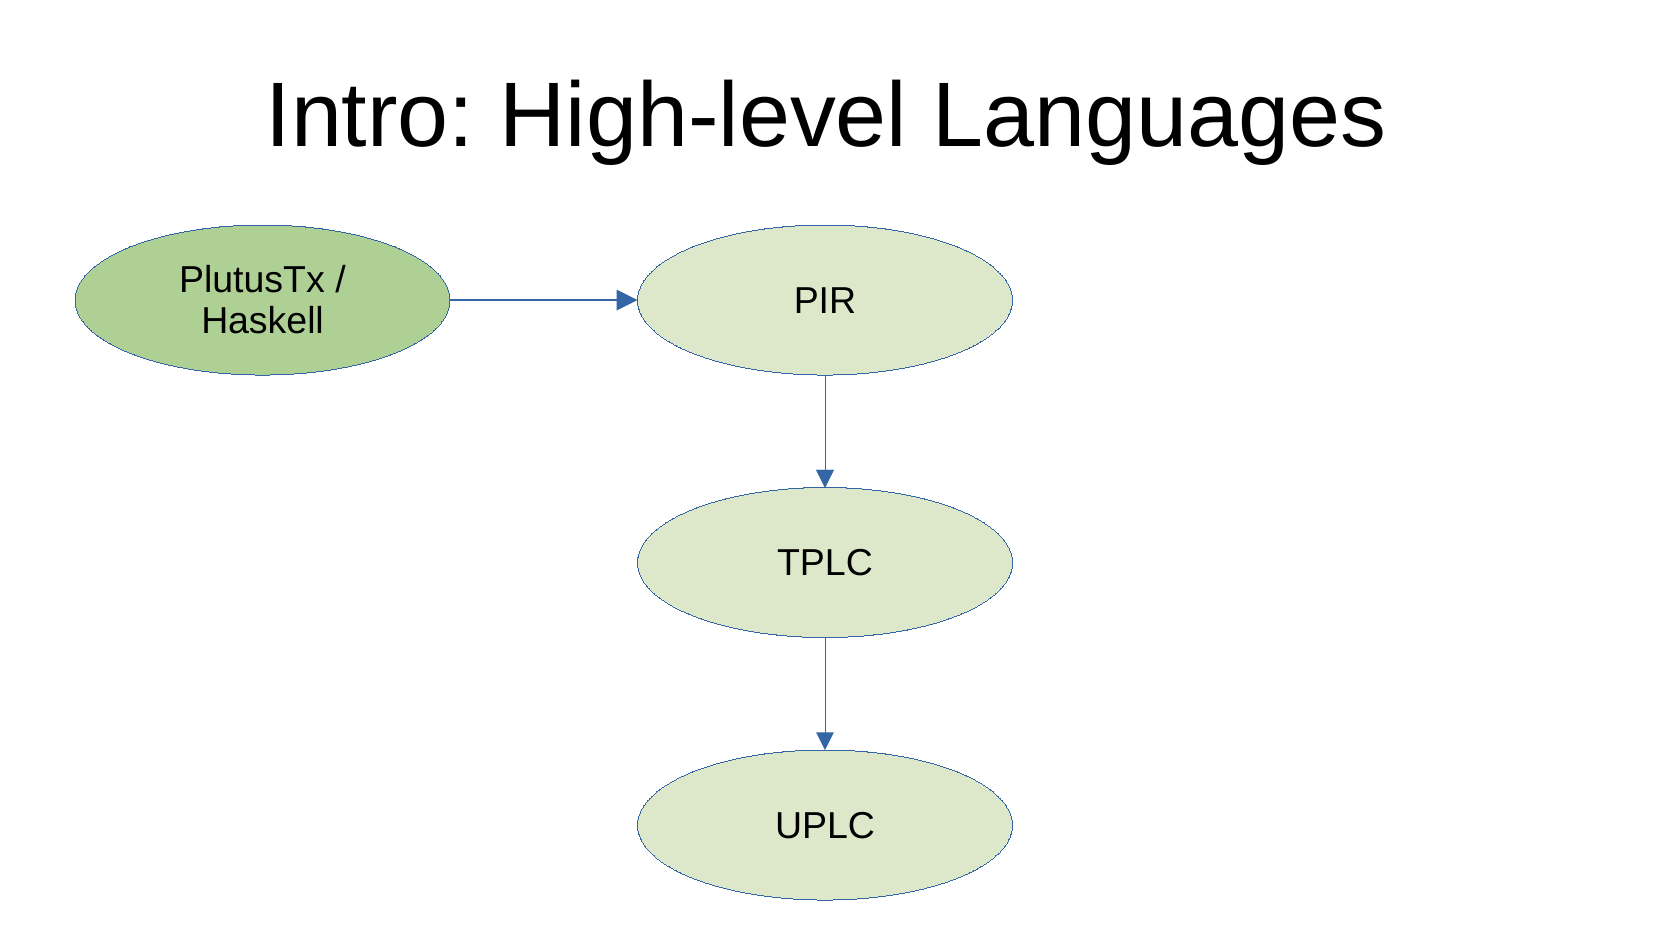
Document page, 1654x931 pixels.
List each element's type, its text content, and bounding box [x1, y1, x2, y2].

title Intro: High-level Languages [82, 37, 1571, 193]
text_box UPLC [637, 750, 1013, 901]
text_box PlutusTx / Haskell [75, 225, 450, 376]
text_box PIR [637, 225, 1013, 376]
text_box TPLC [637, 487, 1013, 638]
